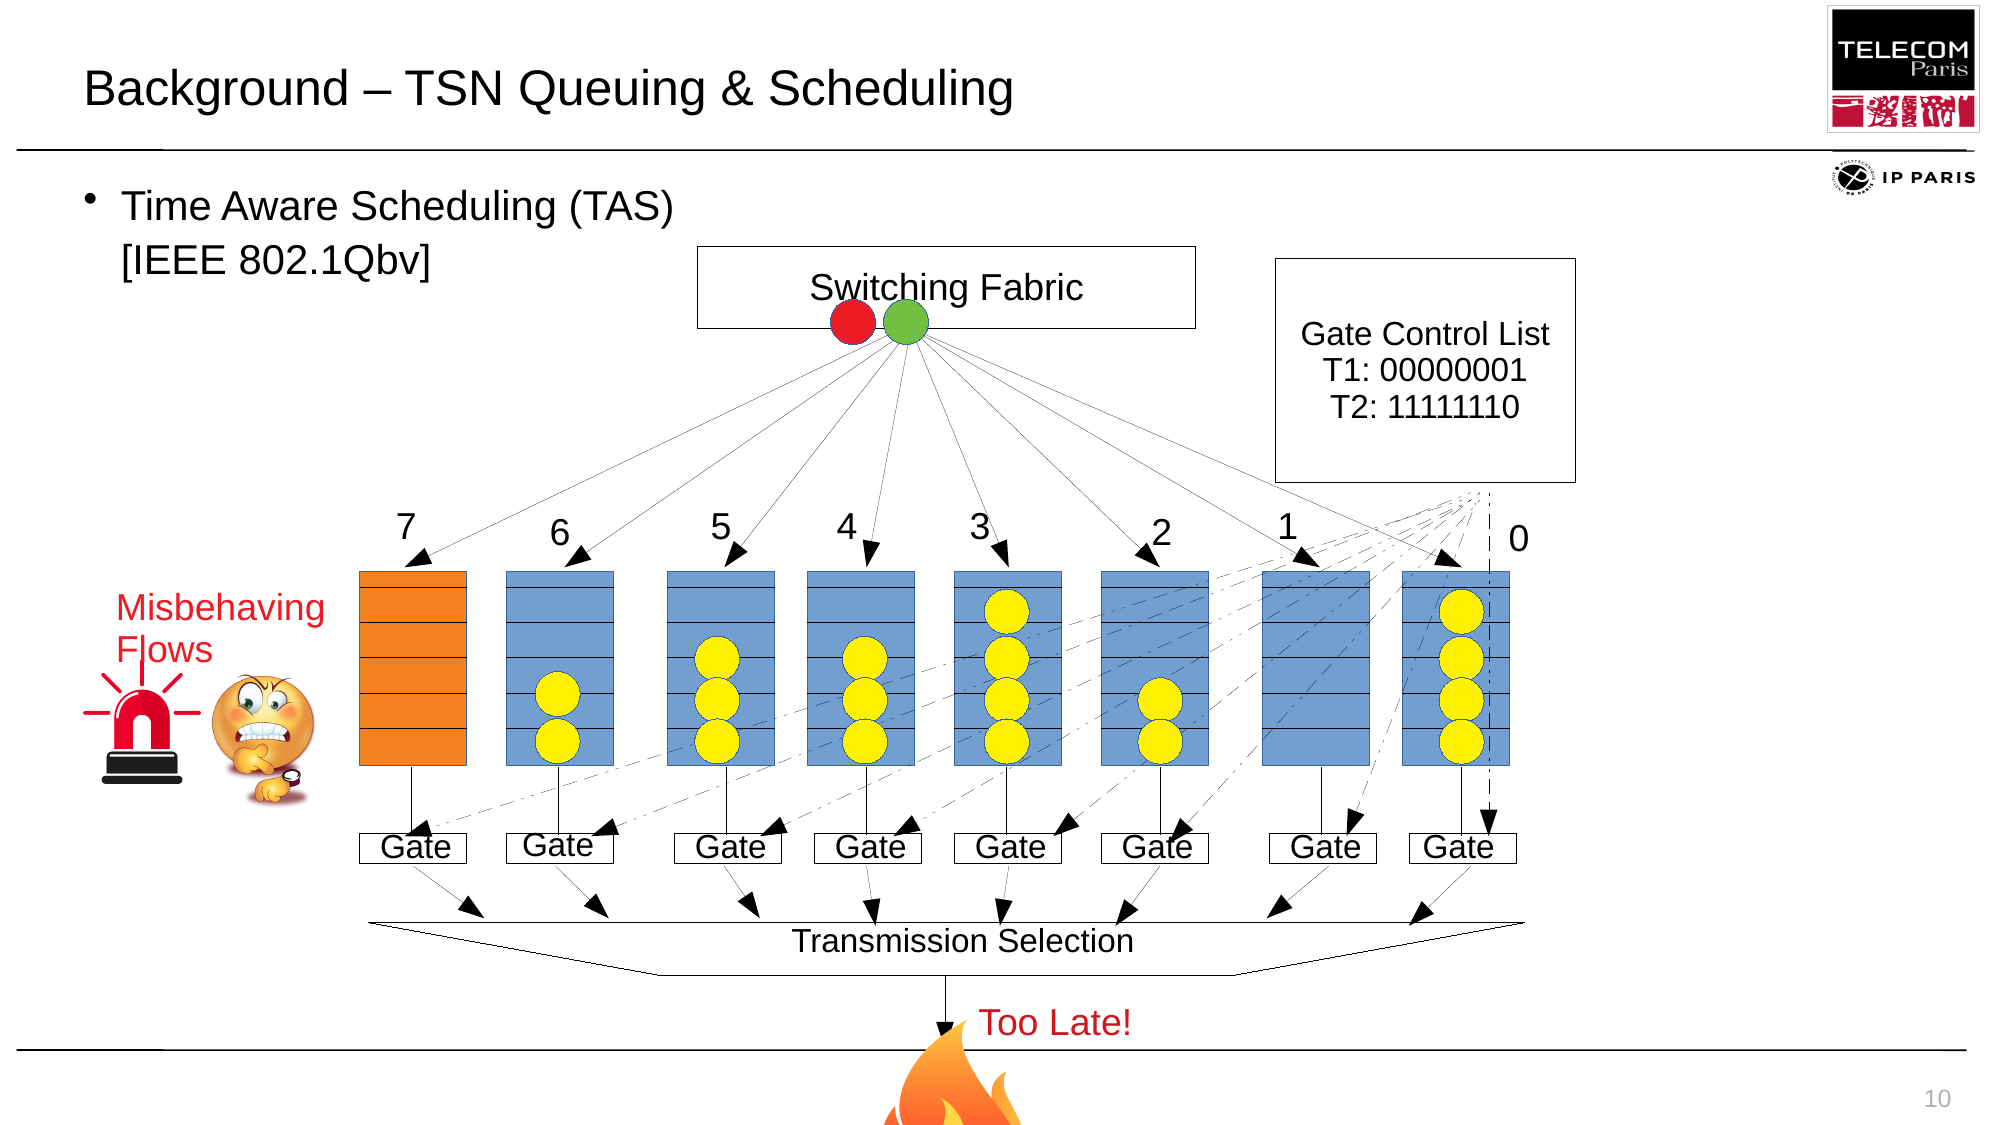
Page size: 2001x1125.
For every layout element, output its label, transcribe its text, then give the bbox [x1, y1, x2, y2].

picture [1810, 0, 2000, 207]
text_box [954, 588, 1062, 766]
text_box [368, 922, 1525, 976]
text_box 7 [381, 493, 437, 561]
text_box [1262, 729, 1370, 766]
text_box Gate [674, 816, 787, 878]
text_box 2 [1136, 499, 1193, 567]
text_box [506, 588, 614, 622]
text_box [1262, 694, 1370, 728]
text_box Gate [360, 816, 472, 878]
picture [207, 678, 316, 811]
text_box [359, 571, 467, 766]
text_box [1402, 588, 1510, 766]
text_box [1262, 588, 1370, 622]
picture [870, 1019, 1029, 1125]
picture [83, 659, 201, 785]
text_box Switching Fabric [697, 246, 1196, 329]
text_box [667, 623, 775, 766]
slide_number <number> [1485, 1067, 1967, 1125]
text_box [667, 571, 775, 587]
text_box 4 [821, 493, 878, 561]
text_box 0 [1493, 504, 1550, 573]
text_box Gate [1269, 816, 1382, 878]
text_box [807, 571, 915, 587]
text_box [1402, 571, 1510, 587]
text_box Gate Control List T1: 00000001 T2: 11111110 [1275, 258, 1576, 483]
list Time Aware Scheduling (TAS) [IEEE 802.1Qbv] [83, 174, 1933, 1049]
text_box [883, 299, 929, 345]
text_box [667, 588, 775, 622]
text_box MisbehavingFlows [101, 579, 348, 678]
text_box [1262, 729, 1271, 739]
text_box [506, 623, 614, 657]
text_box Gate [814, 816, 927, 878]
text_box 6 [534, 499, 591, 567]
text_box [506, 658, 614, 766]
title Background – TSN Queuing & Scheduling [83, 13, 1933, 153]
text_box Gate [954, 816, 1067, 878]
text_box Too Late! [963, 993, 1151, 1051]
text_box [1262, 571, 1370, 587]
text_box [954, 571, 1062, 587]
text_box [807, 588, 915, 622]
text_box Gate [502, 814, 614, 876]
text_box [1101, 623, 1209, 657]
text_box [506, 571, 614, 587]
text_box [1101, 588, 1209, 622]
text_box [807, 623, 915, 766]
text_box 3 [954, 493, 1011, 561]
text_box [1101, 658, 1209, 766]
text_box Gate [1402, 816, 1515, 878]
text_box 5 [695, 493, 752, 561]
text_box [1262, 658, 1370, 693]
text_box [830, 299, 876, 345]
text_box [1101, 571, 1209, 587]
text_box Gate [1101, 816, 1214, 878]
text_box [1262, 623, 1370, 657]
text_box Transmission Selection [758, 910, 1168, 972]
text_box 1 [1262, 493, 1319, 561]
